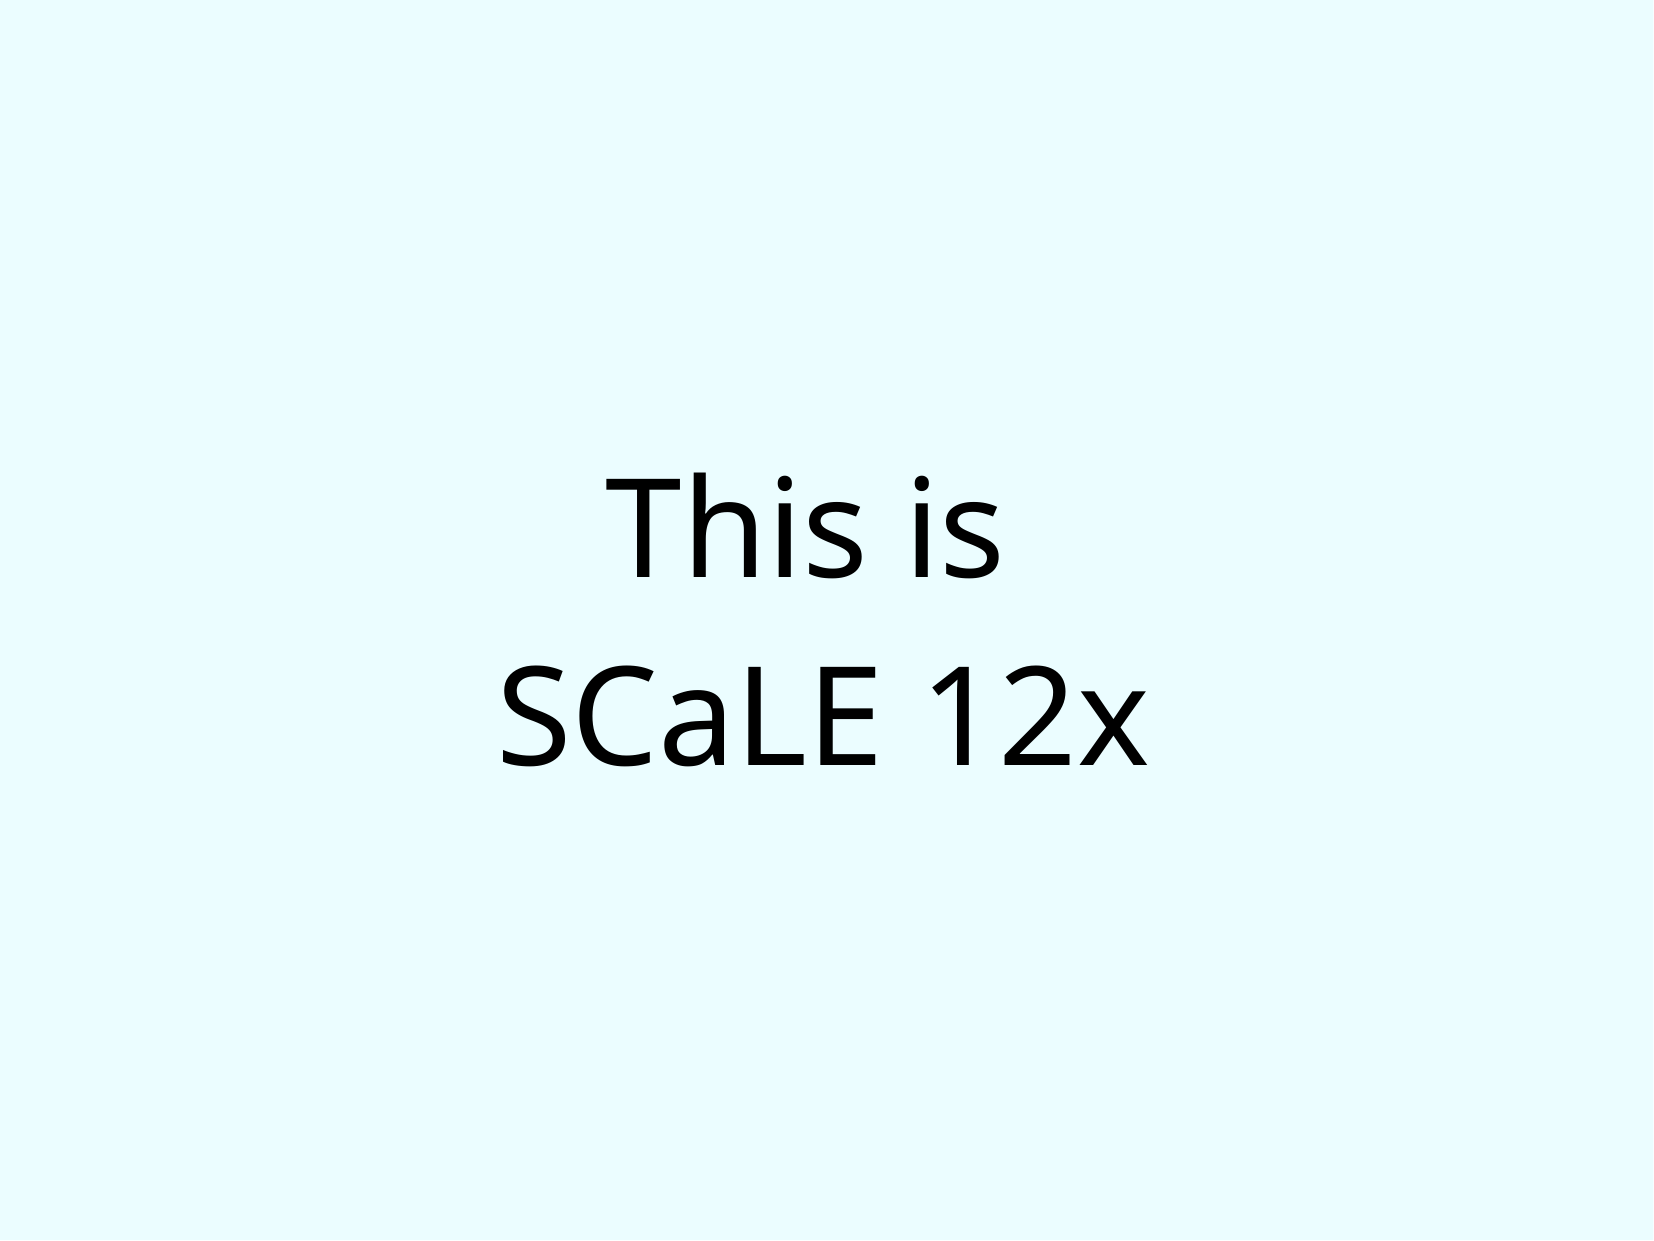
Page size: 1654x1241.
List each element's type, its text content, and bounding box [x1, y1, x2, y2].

text_box This is SCaLE 12x [79, 80, 1568, 1156]
